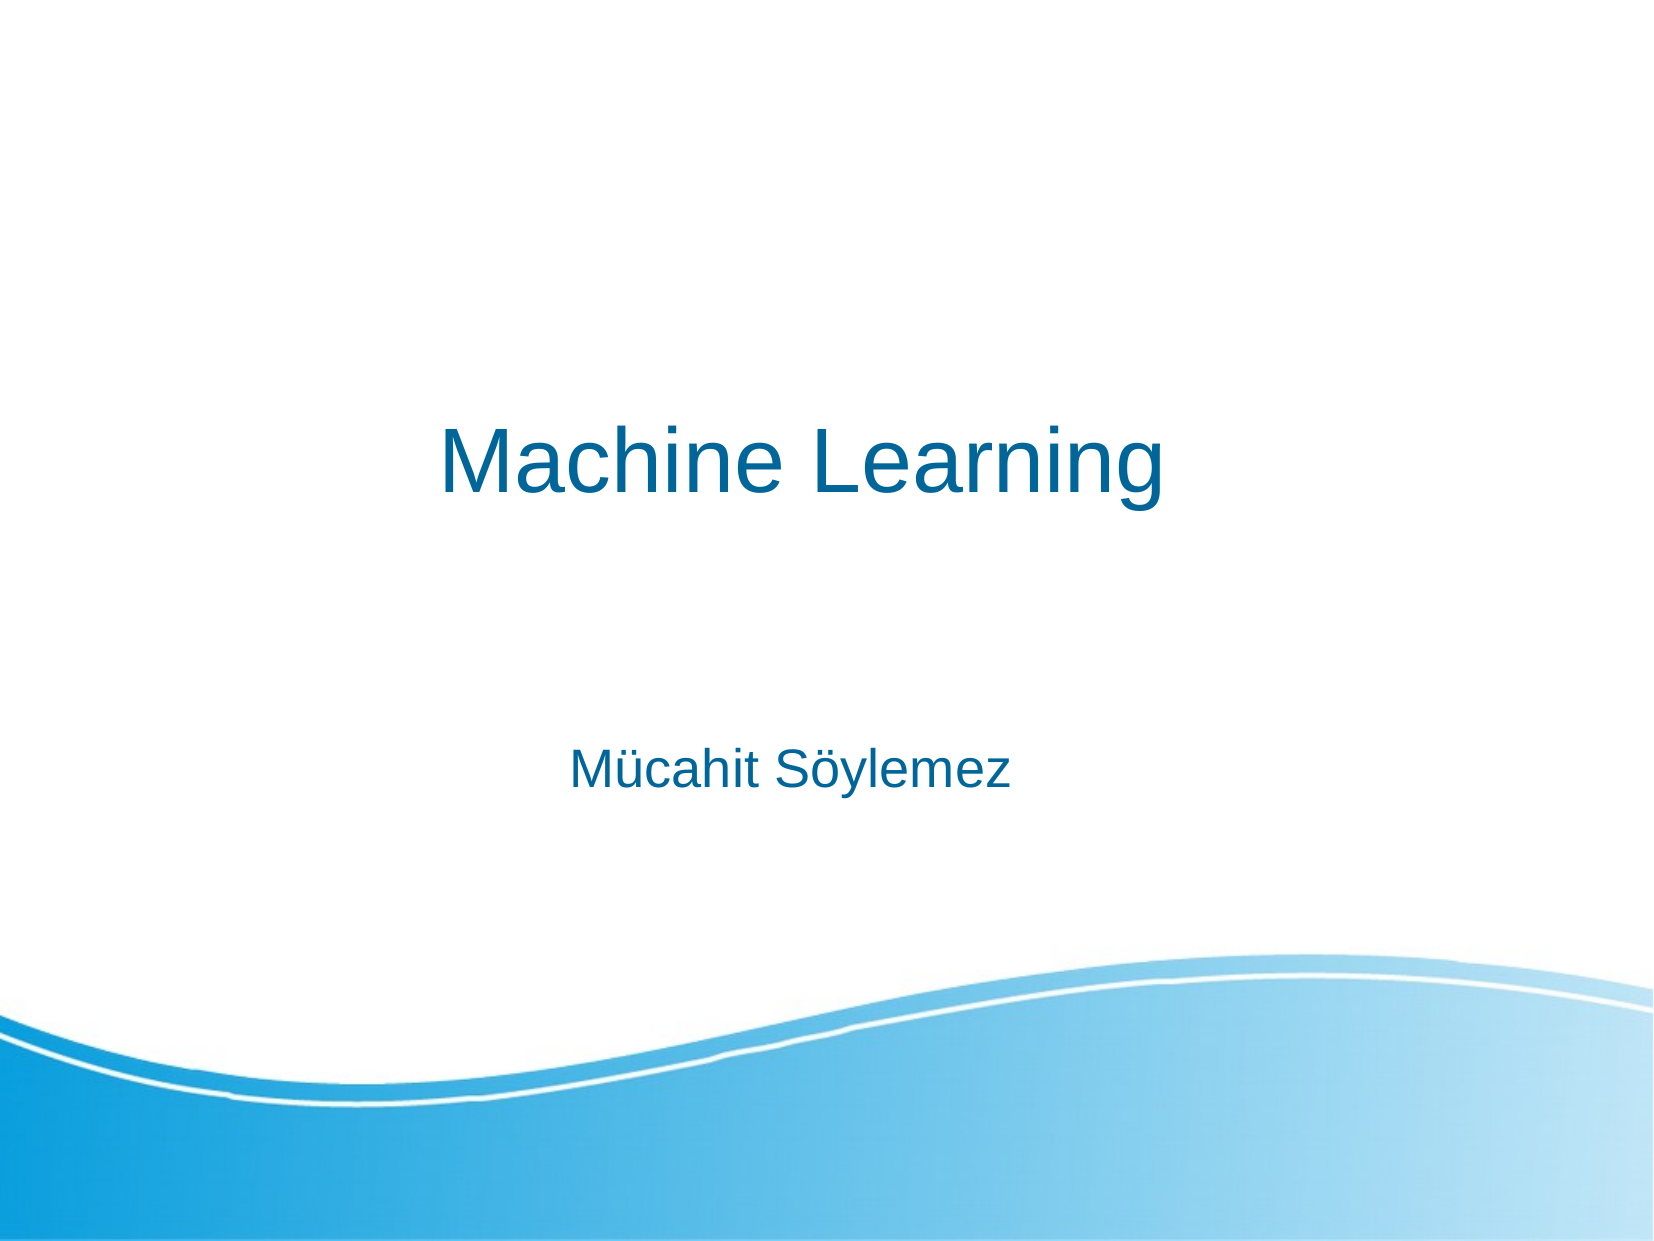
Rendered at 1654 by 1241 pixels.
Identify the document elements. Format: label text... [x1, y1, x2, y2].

picture [0, 121, 1654, 1241]
title Mücahit Söylemez [47, 665, 1536, 873]
title Machine Learning [59, 357, 1548, 565]
